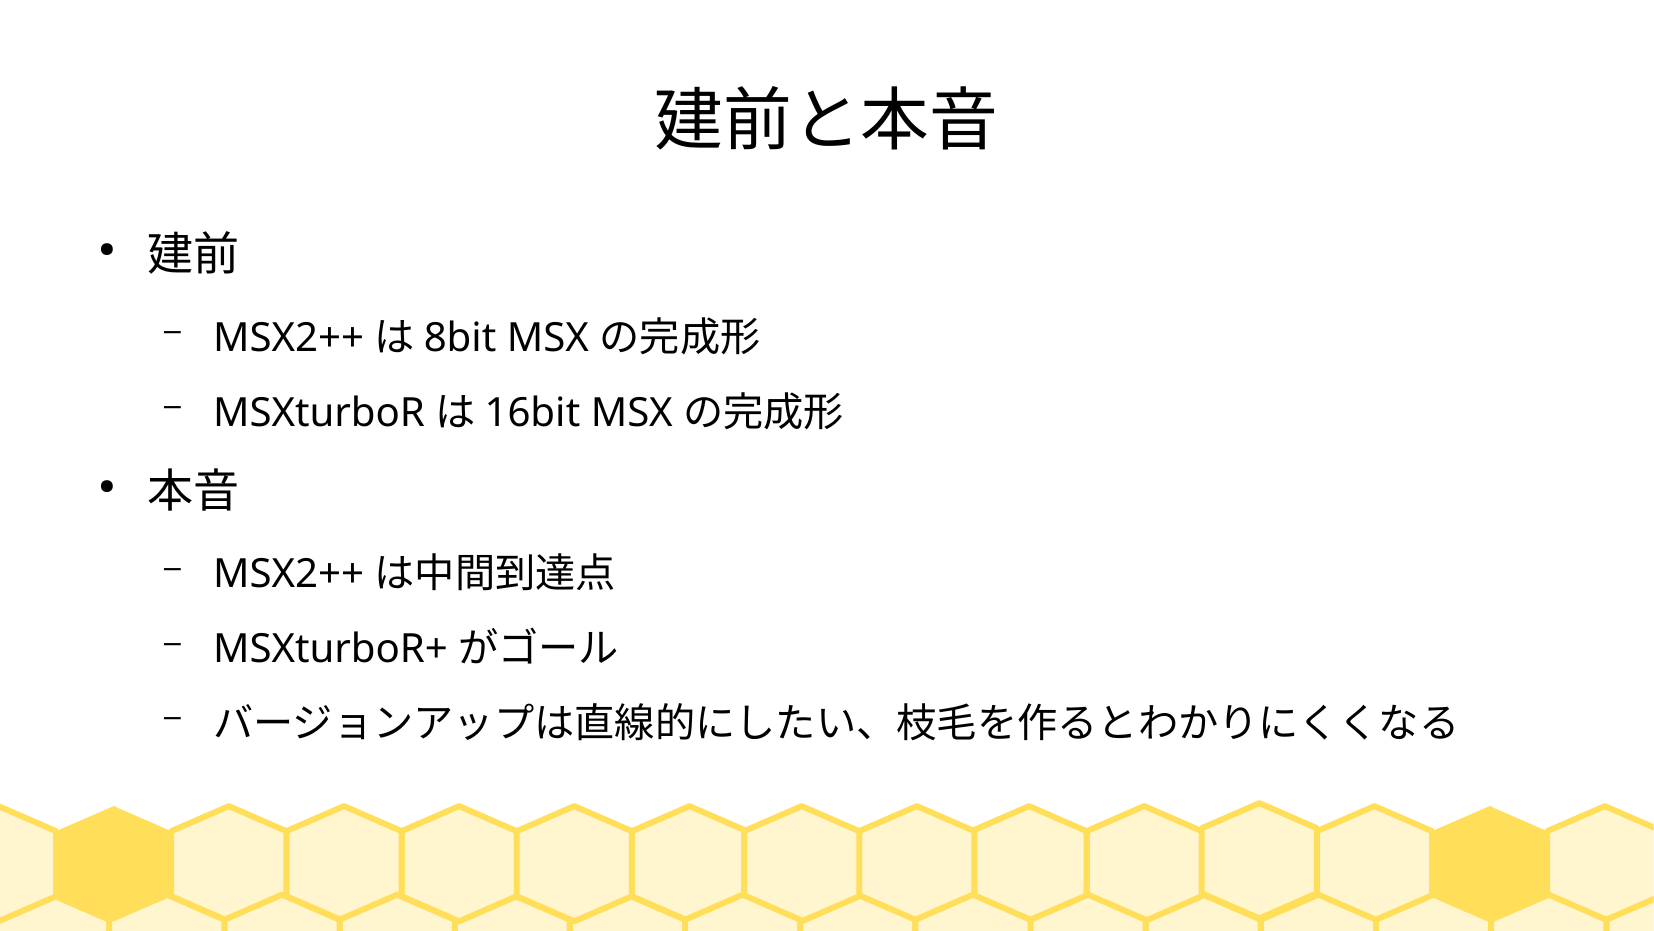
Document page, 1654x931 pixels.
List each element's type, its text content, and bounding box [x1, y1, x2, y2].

list 建前 MSX2++ は 8bit MSX の完成形 MSXturboR は 16bit MSX の完成形 本音 MSX2++ は中間到達点 MSXturboR+ がゴール バージョンアップは直線的にしたい、枝毛を作るとわかりにくくなる [82, 217, 1571, 758]
title 建前と本音 [82, 37, 1571, 193]
